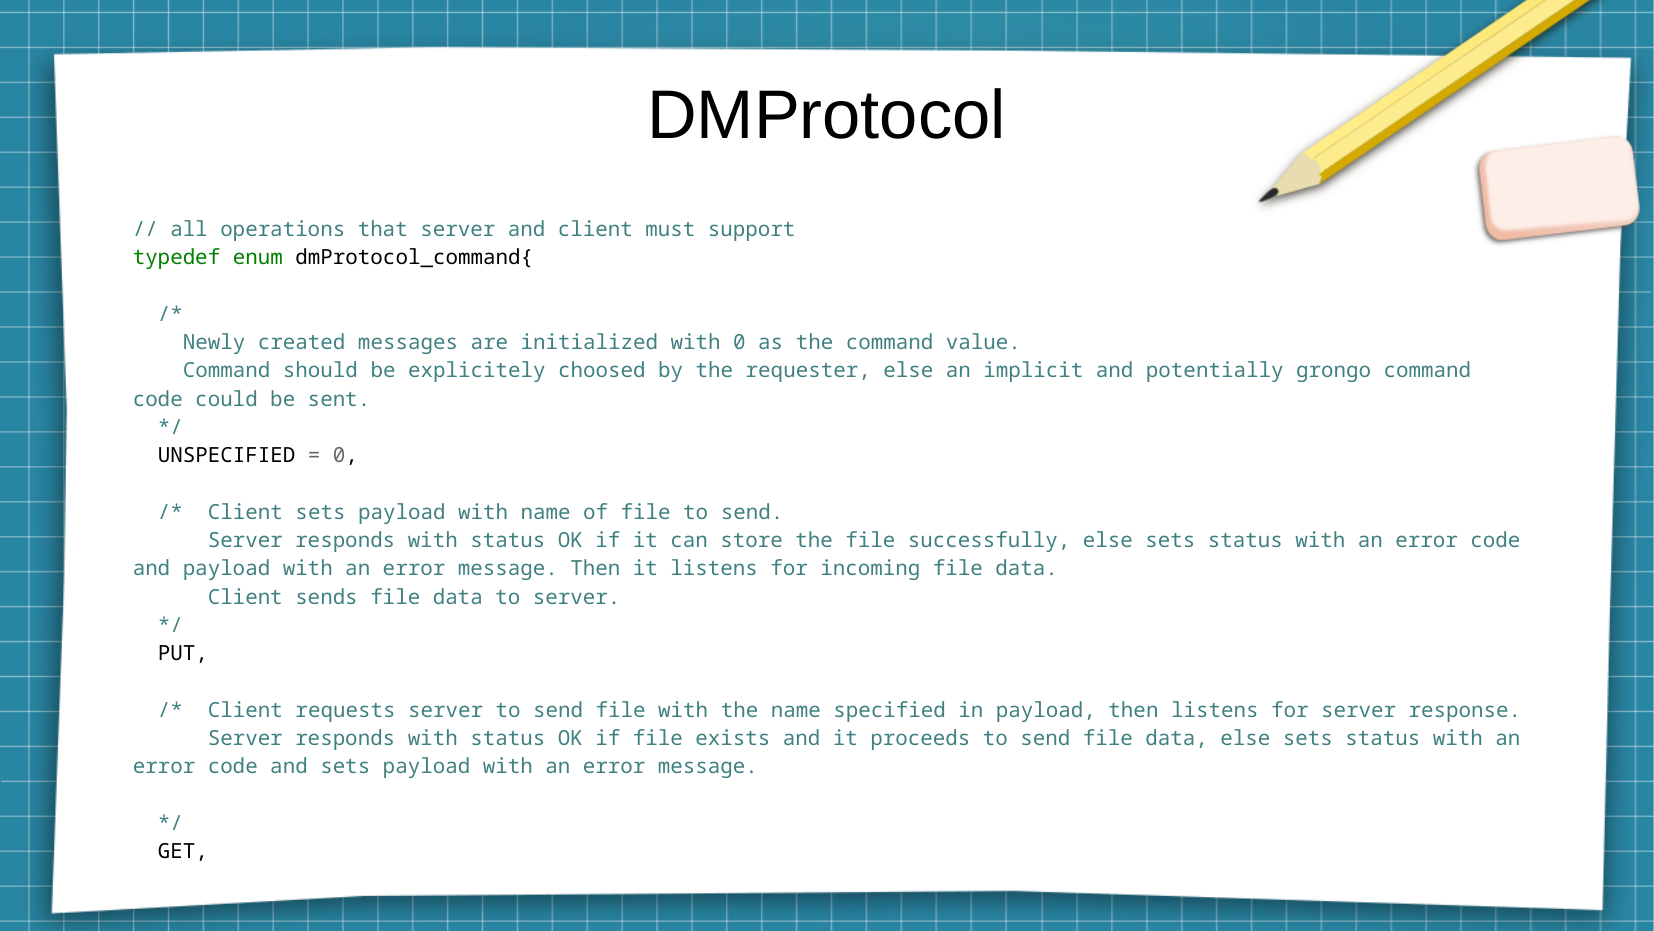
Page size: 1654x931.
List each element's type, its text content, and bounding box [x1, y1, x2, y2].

picture [0, 0, 1654, 931]
title DMProtocol [82, 37, 1571, 193]
text_box // all operations that server and client must support typedef enum dmProtocol_command{ /* Newly created messages are initialized with 0 as the command value. Command should be explicitely choosed by the requester, else an implicit and potentially grongo command code could be sent. */ UNSPECIFIED = 0, /* Client sets payload with name of file to send. Server responds with status OK if it can store the file successfully, else sets status with an error code and payload with an error message. Then it listens for incoming file data. Client sends file data to server. */ PUT, /* Client requests server to send file with the name specified in payload, then listens for server response. Server responds with status OK if file exists and it proceeds to send file data, else sets status with an error code and sets payload with an error message. */ GET, [118, 206, 1536, 826]
